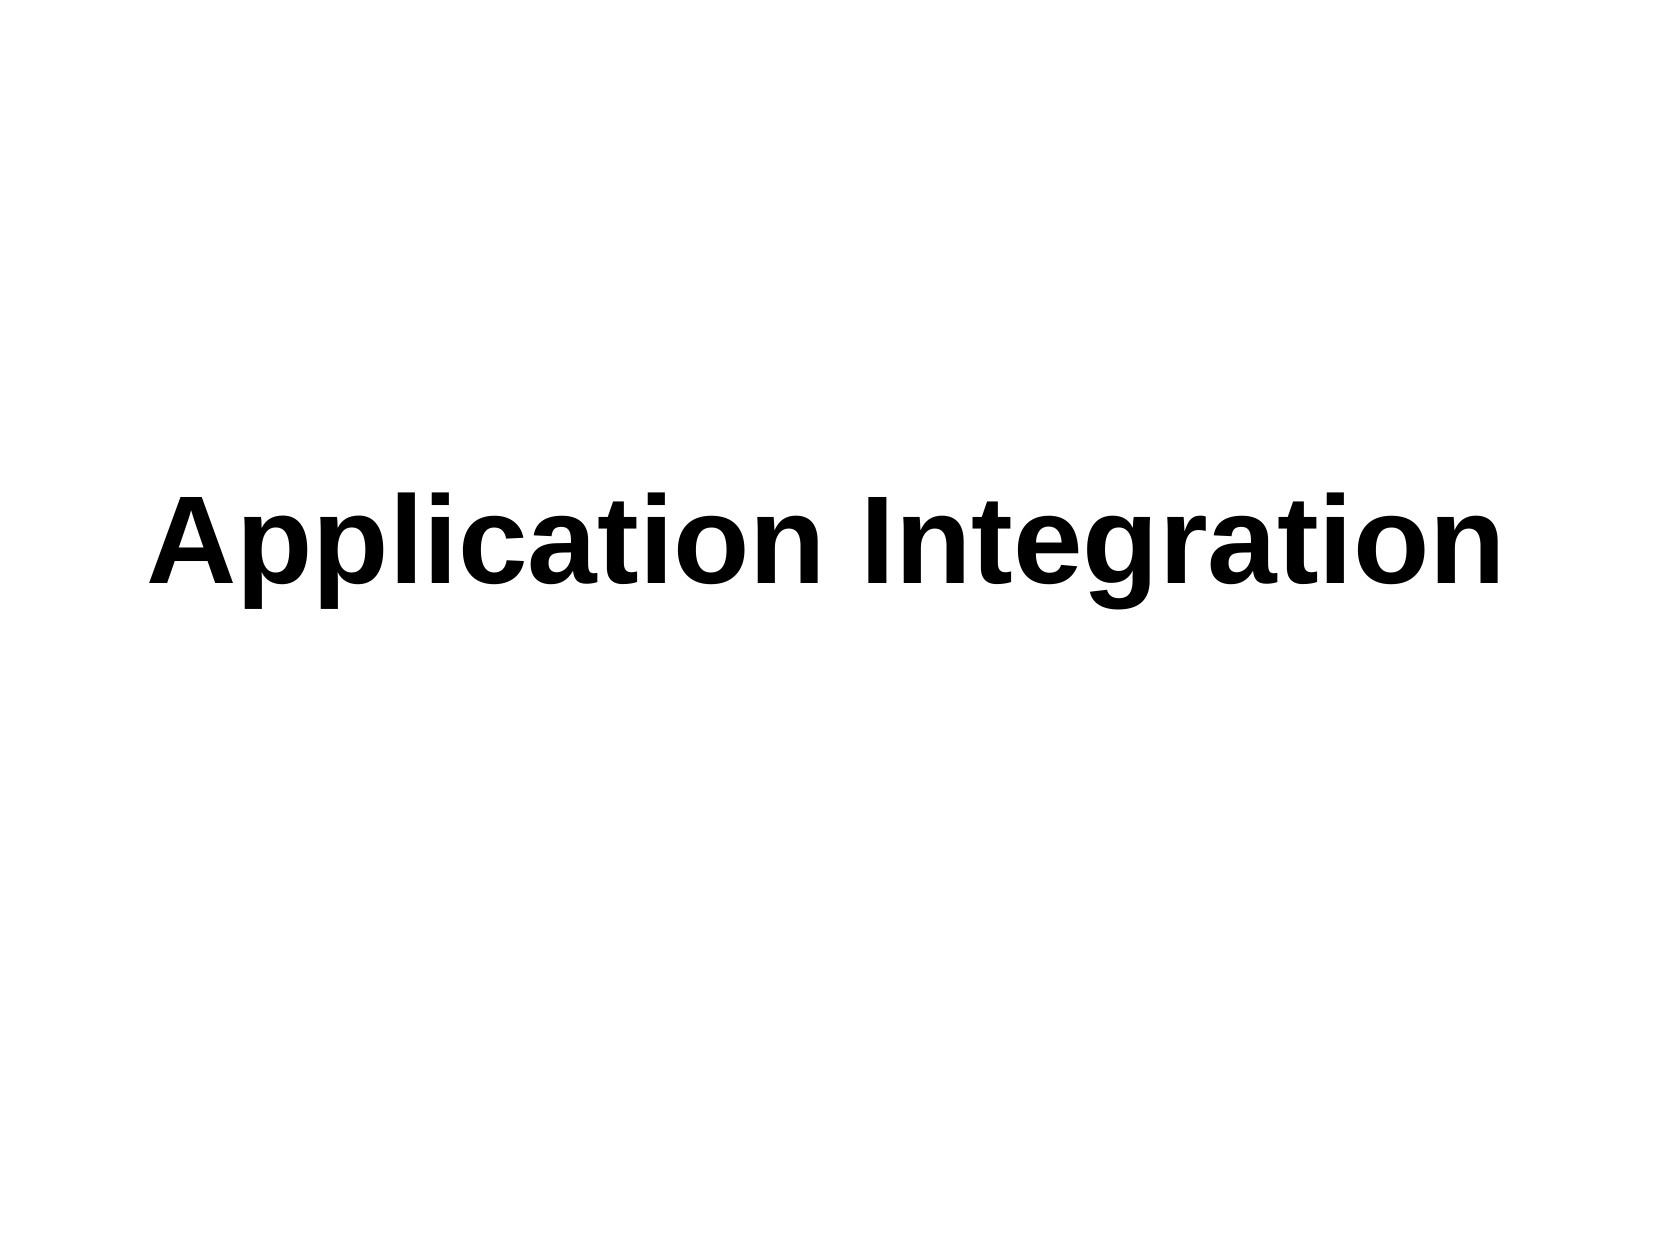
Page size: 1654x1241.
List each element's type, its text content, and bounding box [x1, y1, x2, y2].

subtitle Application Integration [82, 49, 1571, 1010]
